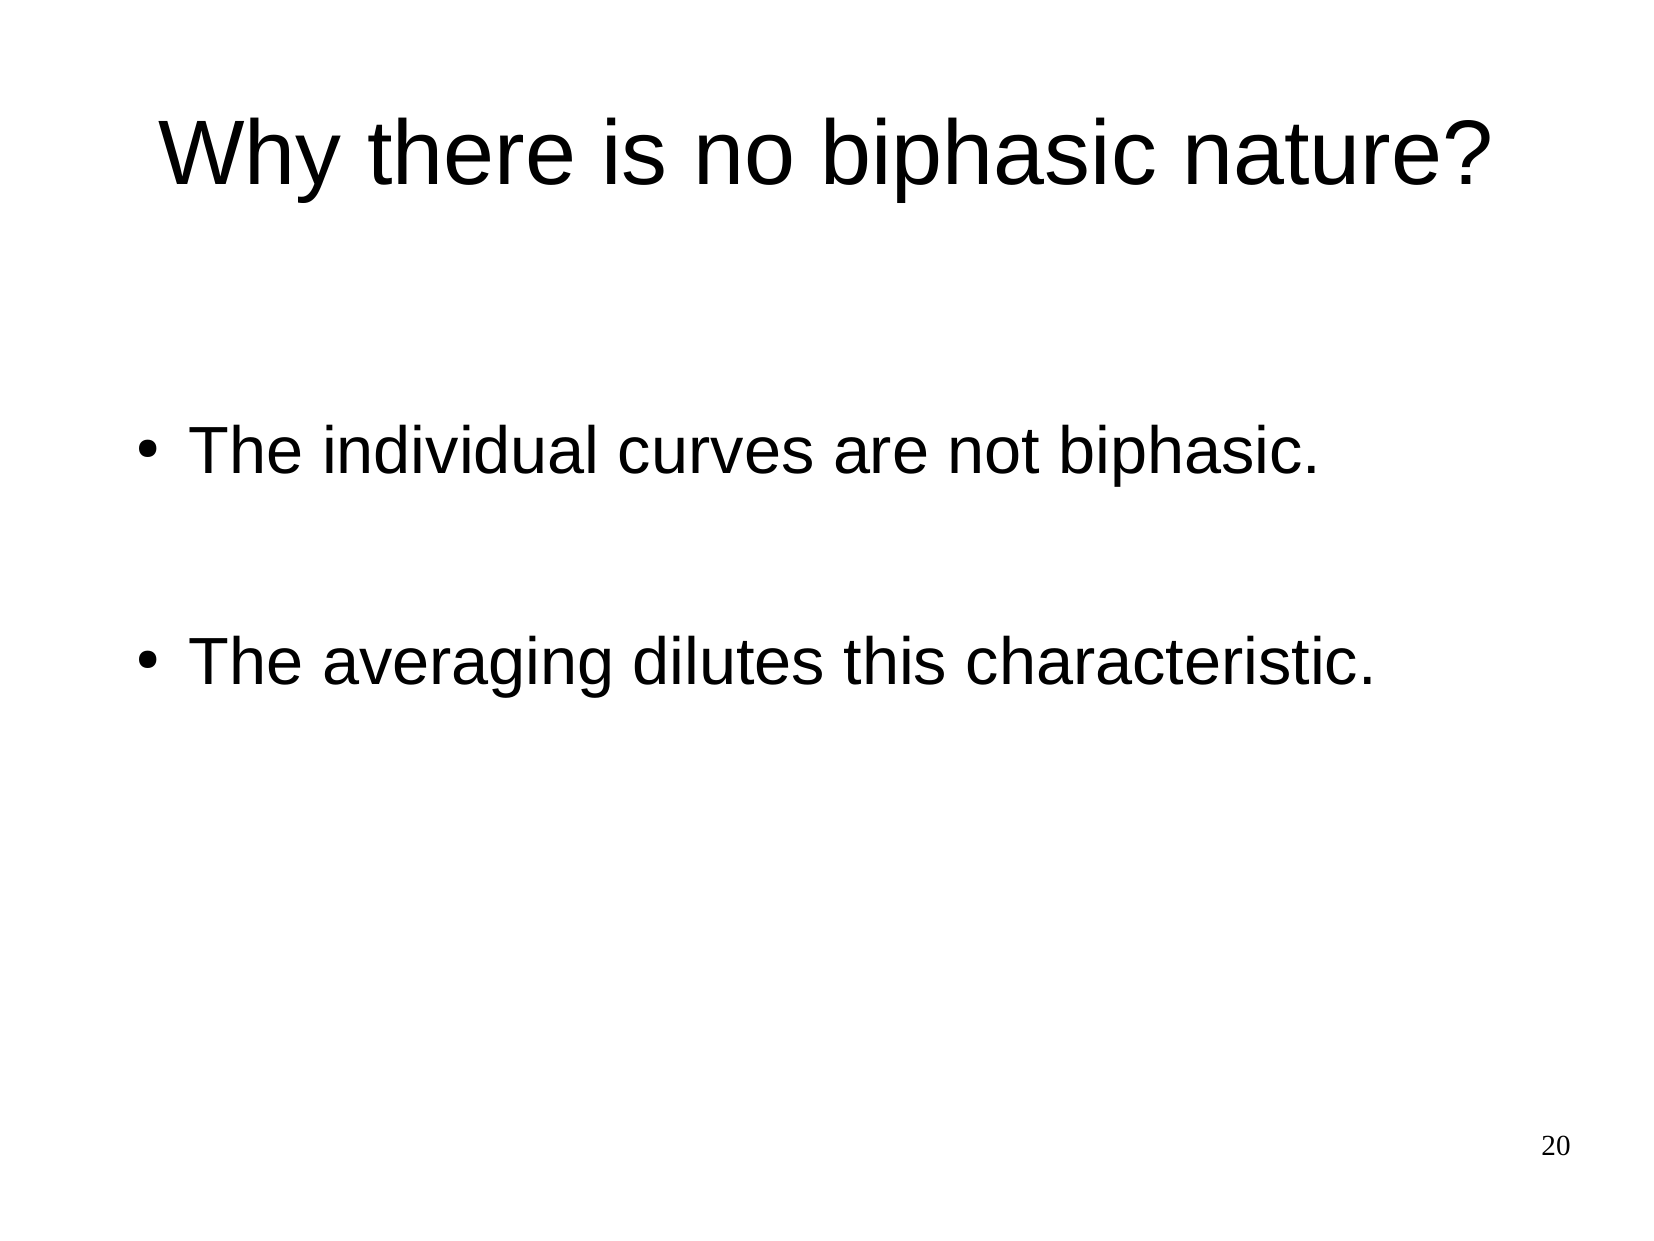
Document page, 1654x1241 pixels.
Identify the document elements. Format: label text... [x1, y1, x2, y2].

list The individual curves are not biphasic. [118, 413, 1607, 624]
title Why there is no biphasic nature? [82, 49, 1571, 257]
list The averaging dilutes this characteristic. [118, 624, 1607, 968]
